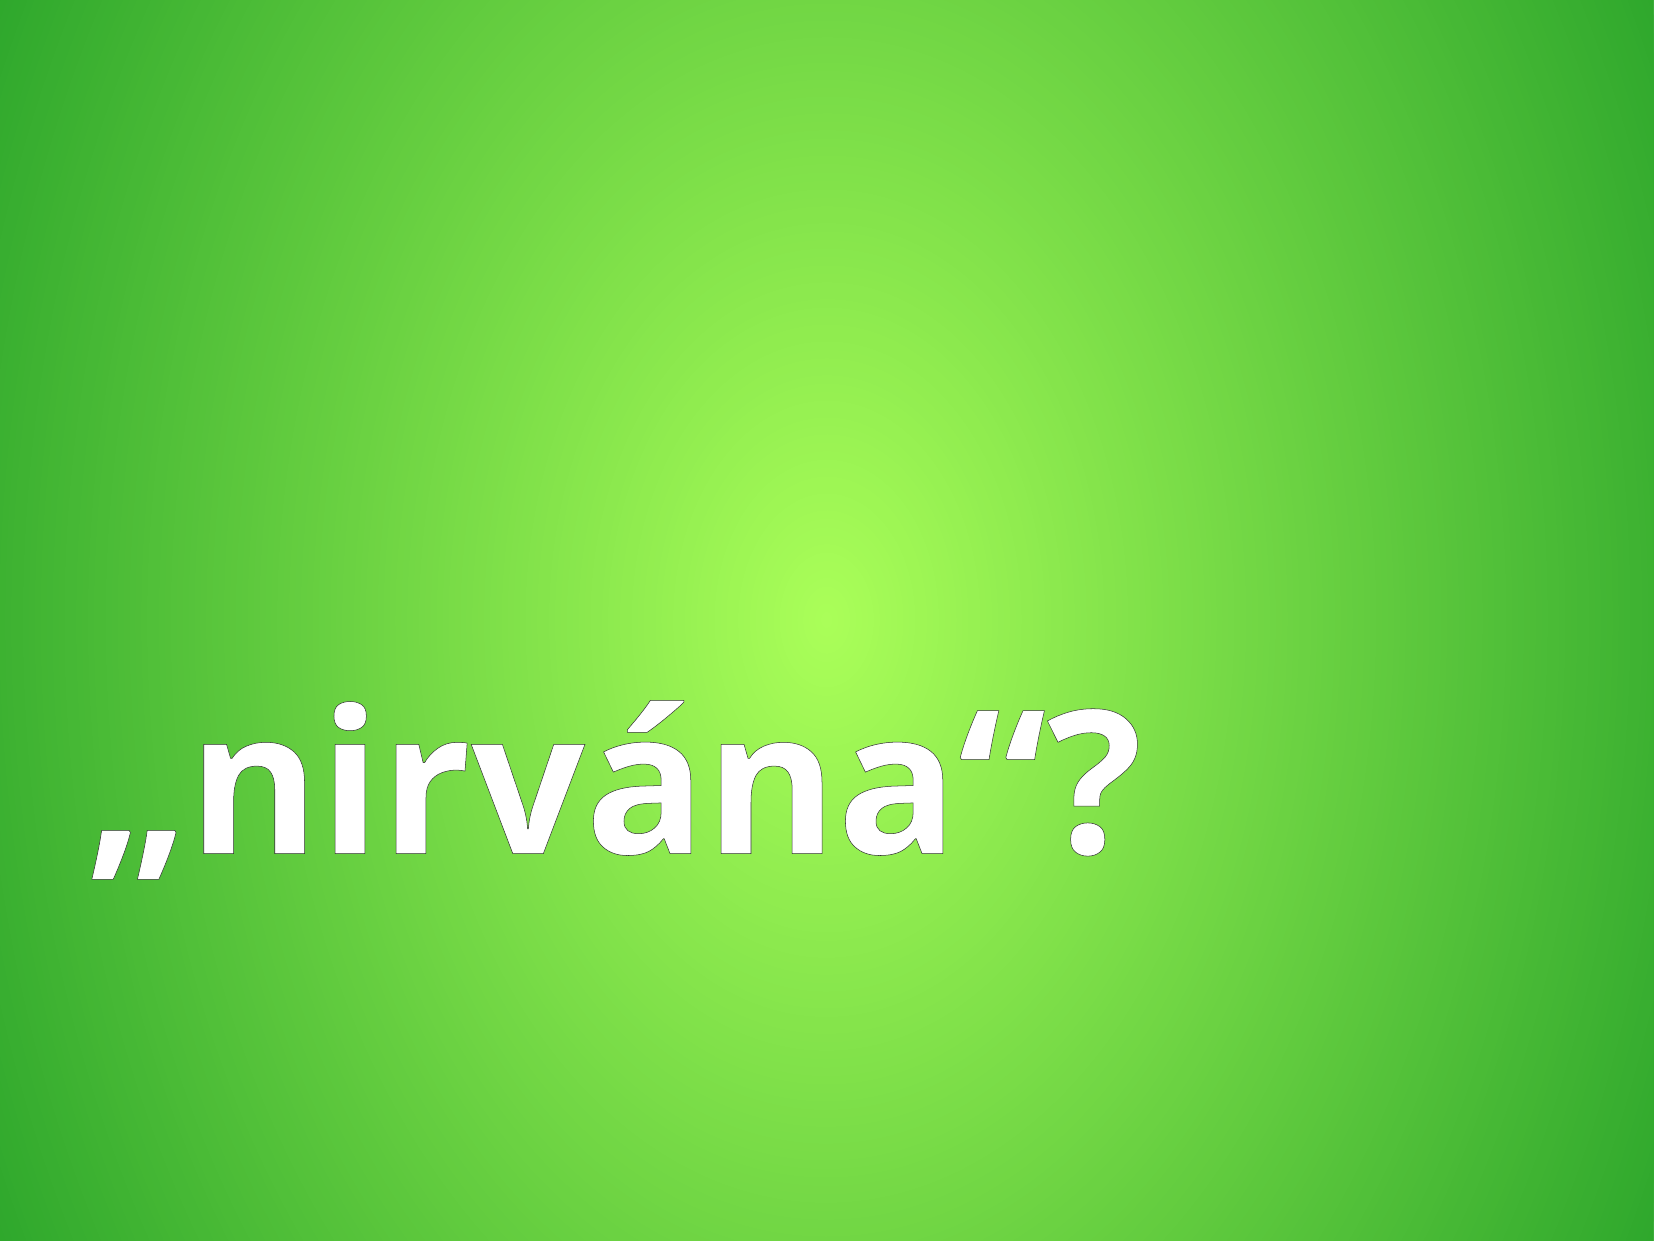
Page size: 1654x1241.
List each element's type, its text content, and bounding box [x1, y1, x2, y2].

subtitle „nirvána“? [0, 437, 1319, 1115]
